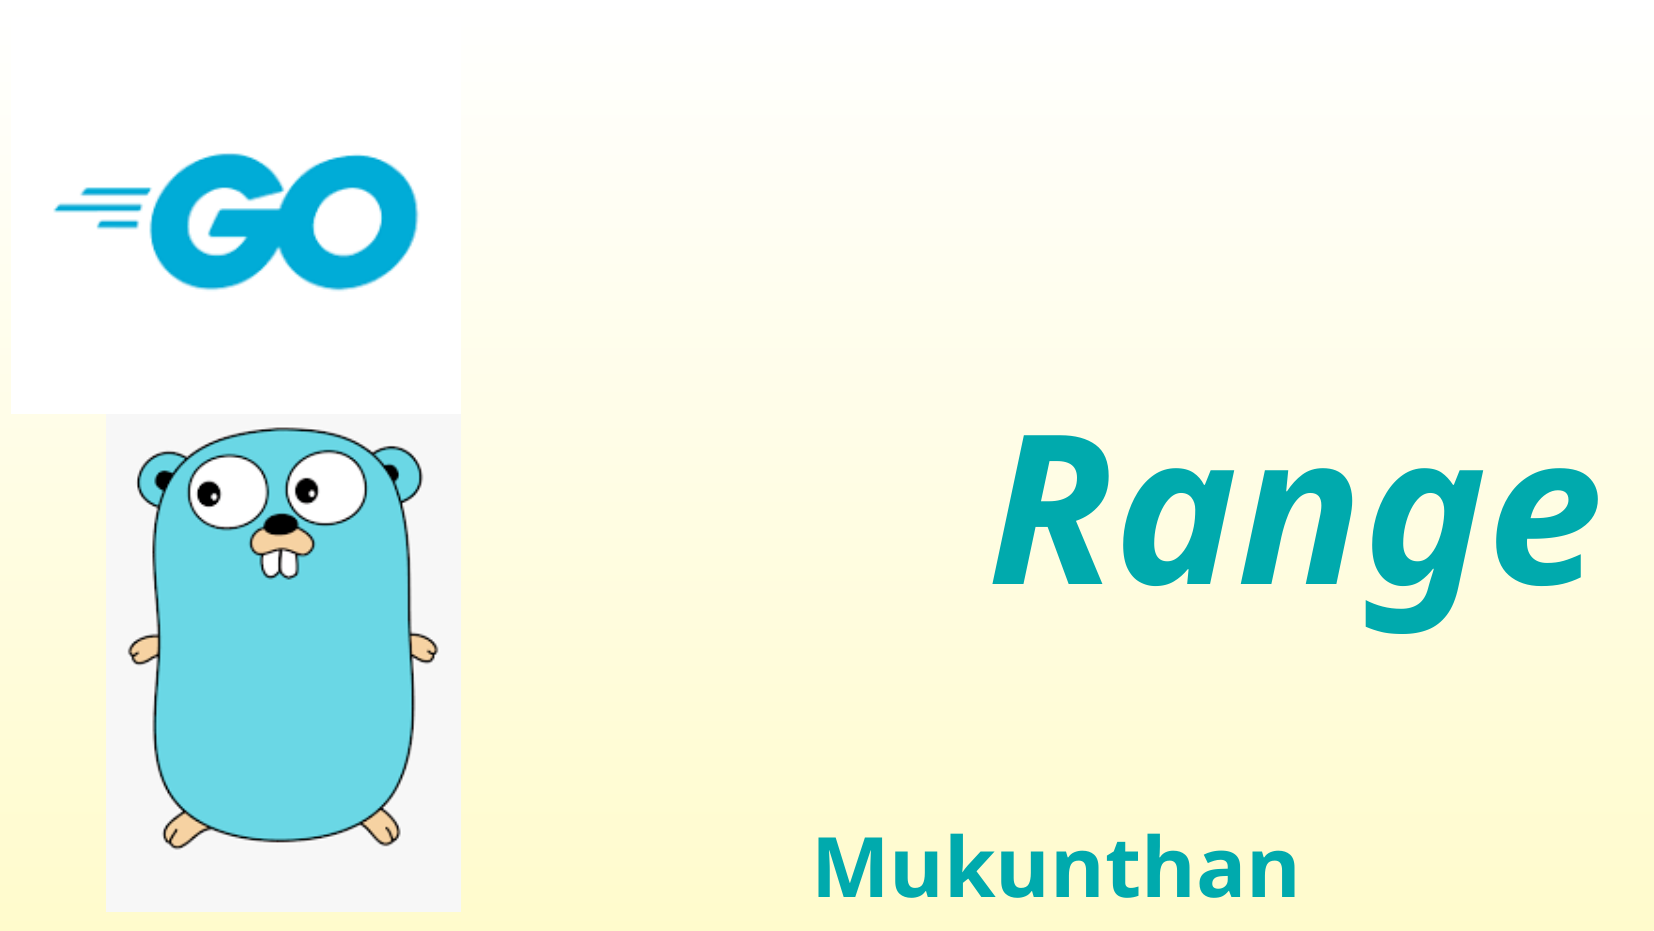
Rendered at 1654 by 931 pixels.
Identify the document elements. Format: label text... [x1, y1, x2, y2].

text_box Mukunthan Ragavan [796, 801, 1630, 910]
text_box Range [578, 354, 1619, 603]
picture [11, 17, 461, 913]
